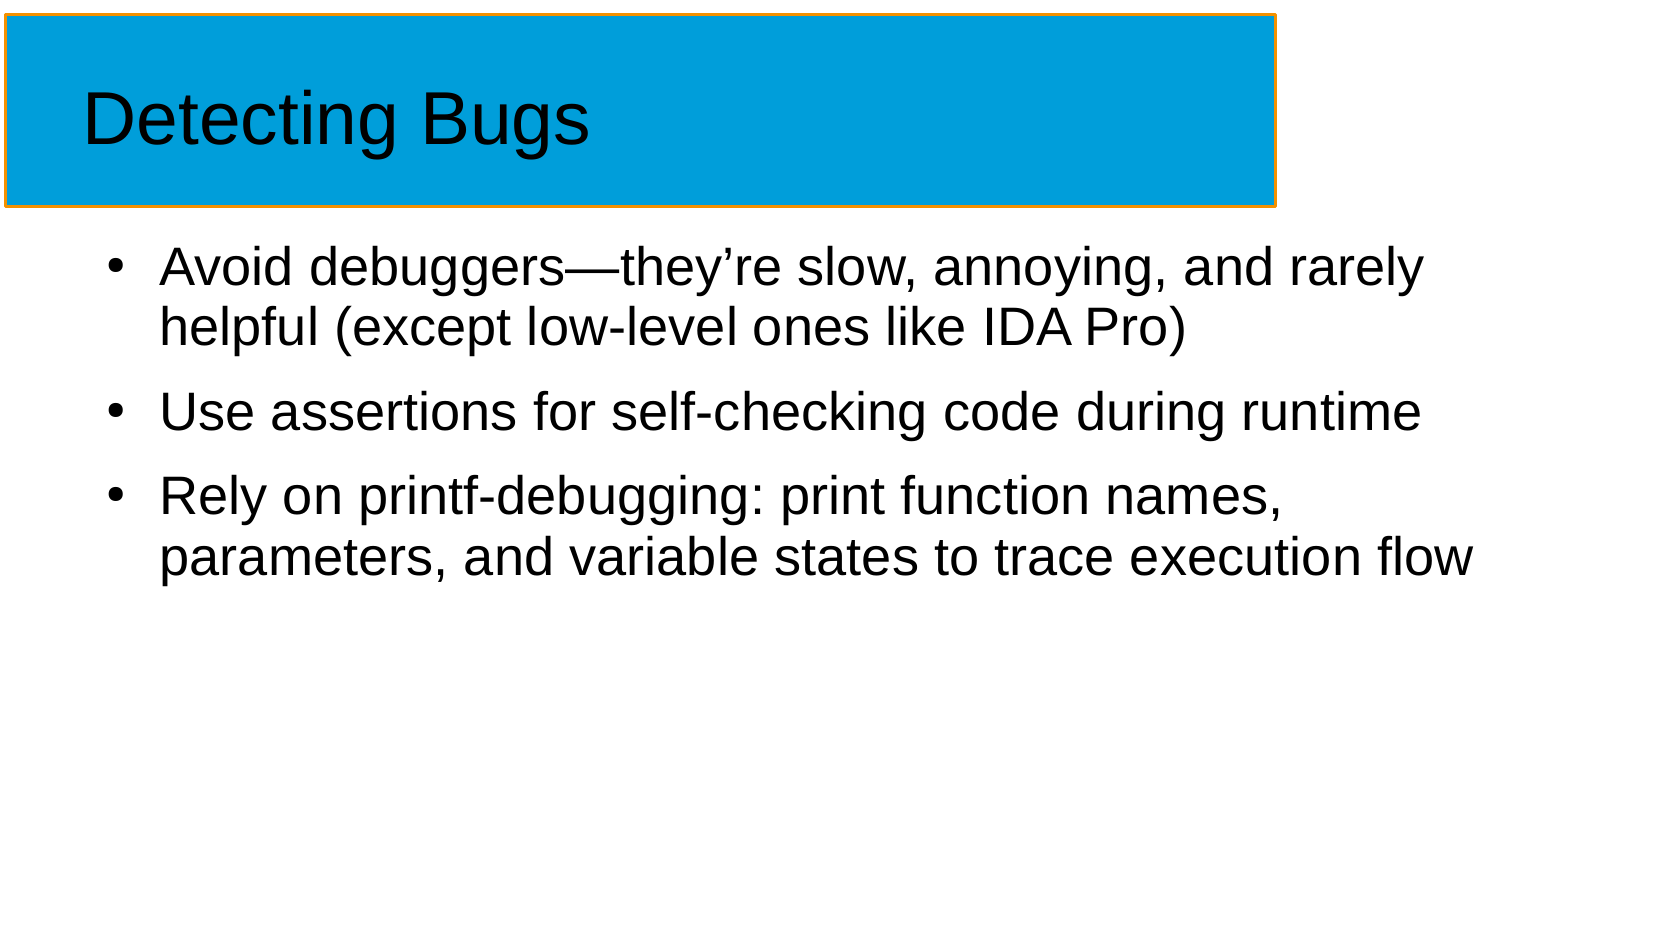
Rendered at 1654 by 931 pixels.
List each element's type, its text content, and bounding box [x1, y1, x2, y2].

list Avoid debuggers—they’re slow, annoying, and rarely helpful (except low-level ones like IDA Pro) Use assertions for self-checking code during runtime Rely on printf-debugging: print function names, parameters, and variable states to trace execution flow [88, 236, 1565, 798]
title Detecting Bugs [82, 44, 1235, 192]
